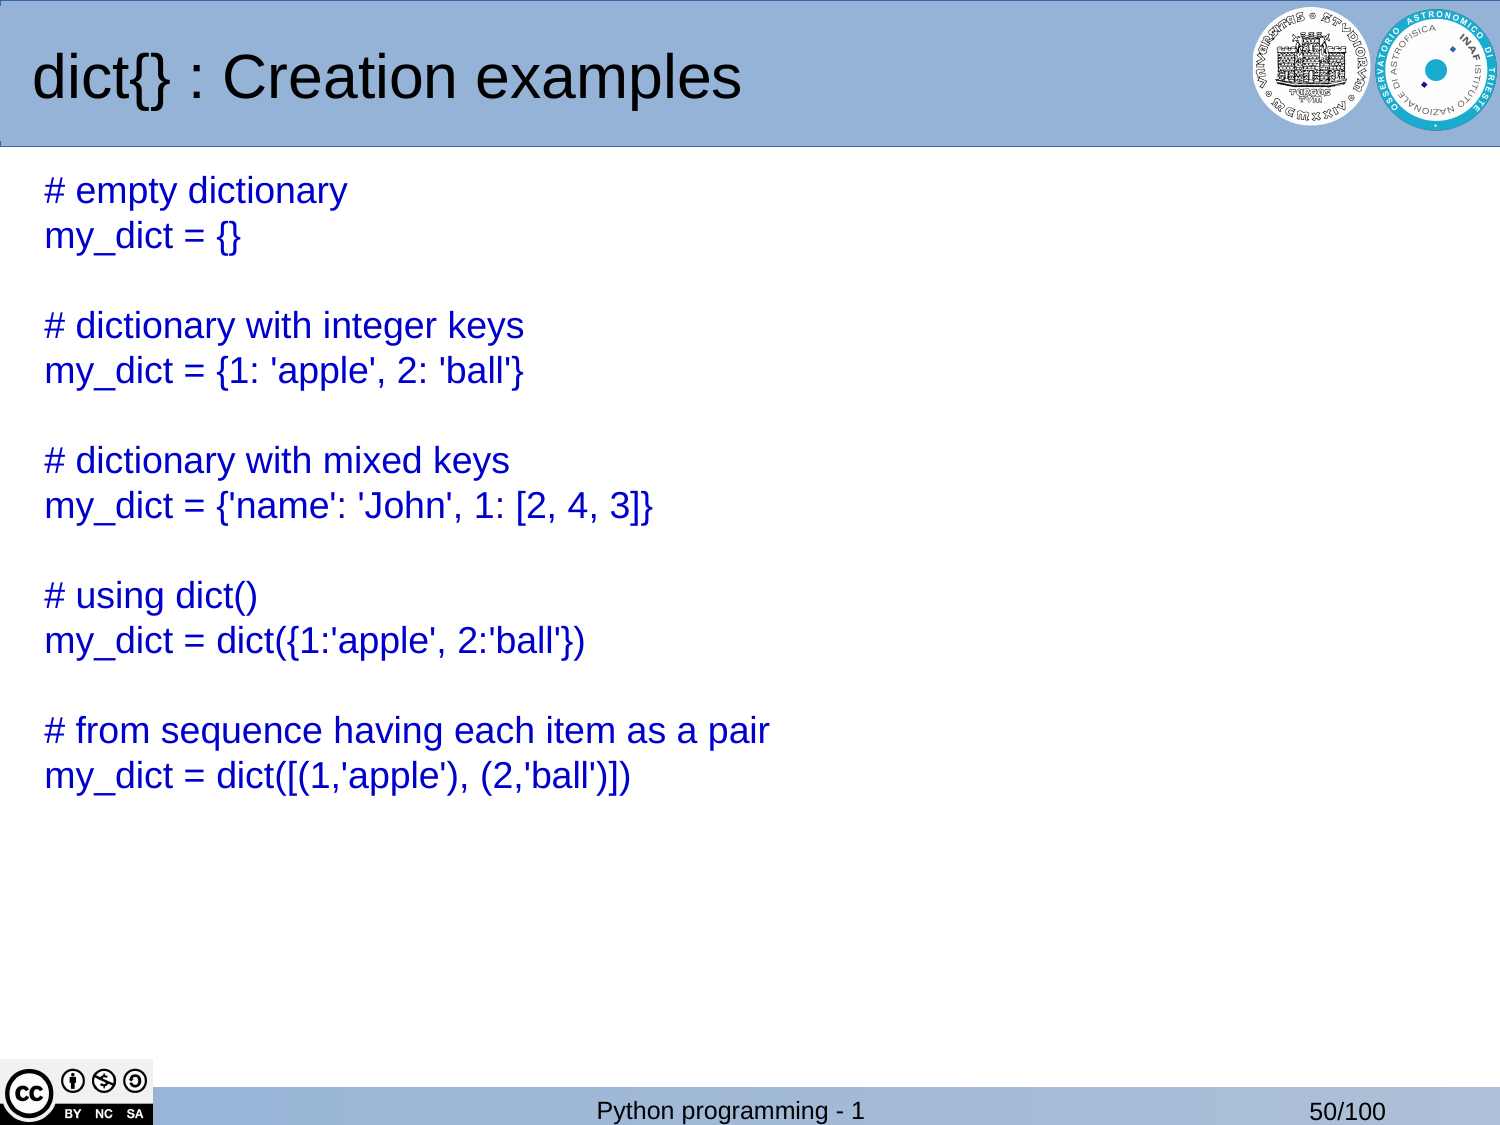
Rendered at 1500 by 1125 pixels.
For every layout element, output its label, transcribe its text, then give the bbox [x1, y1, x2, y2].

text_box dict{} : Creation examples [0, 5, 1253, 141]
picture [1253, 0, 1500, 156]
picture [0, 1059, 153, 1125]
list # empty dictionary my_dict = {} # dictionary with integer keys my_dict = {1: 'apple', 2: 'ball'} # dictionary with mixed keys my_dict = {'name': 'John', 1: [2, 4, 3]} # using dict() my_dict = dict({1:'apple', 2:'ball'}) # from sequence having each item as a pair my_dict = dict([(1,'apple'), (2,'ball')]) [29, 158, 1500, 1071]
